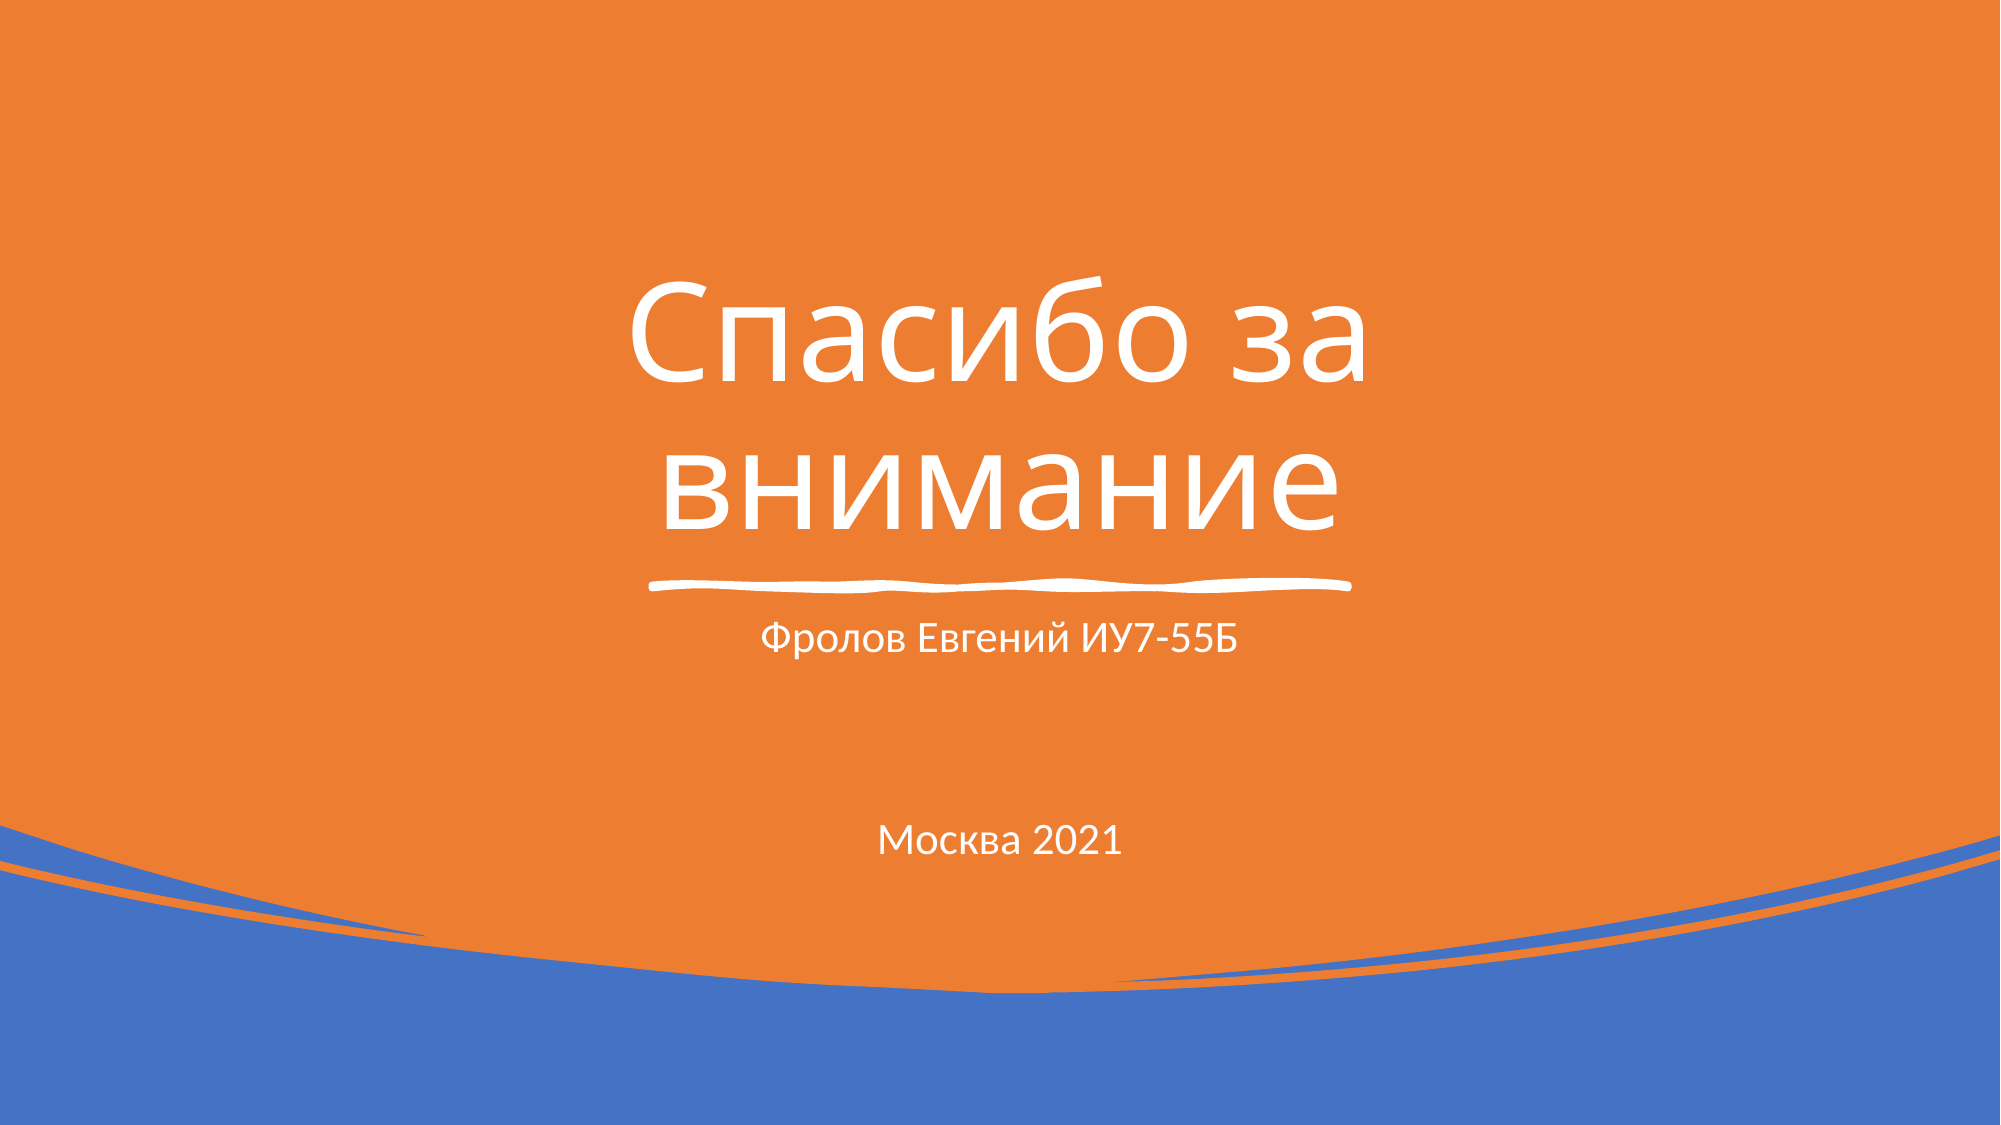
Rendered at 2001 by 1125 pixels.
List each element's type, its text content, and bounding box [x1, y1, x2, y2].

title Спасибо за внимание [249, 152, 1750, 567]
text_box [0, 0, 2000, 1125]
list Фролов Евгений ИУ7-55Б Москва 2021 [249, 606, 1750, 874]
